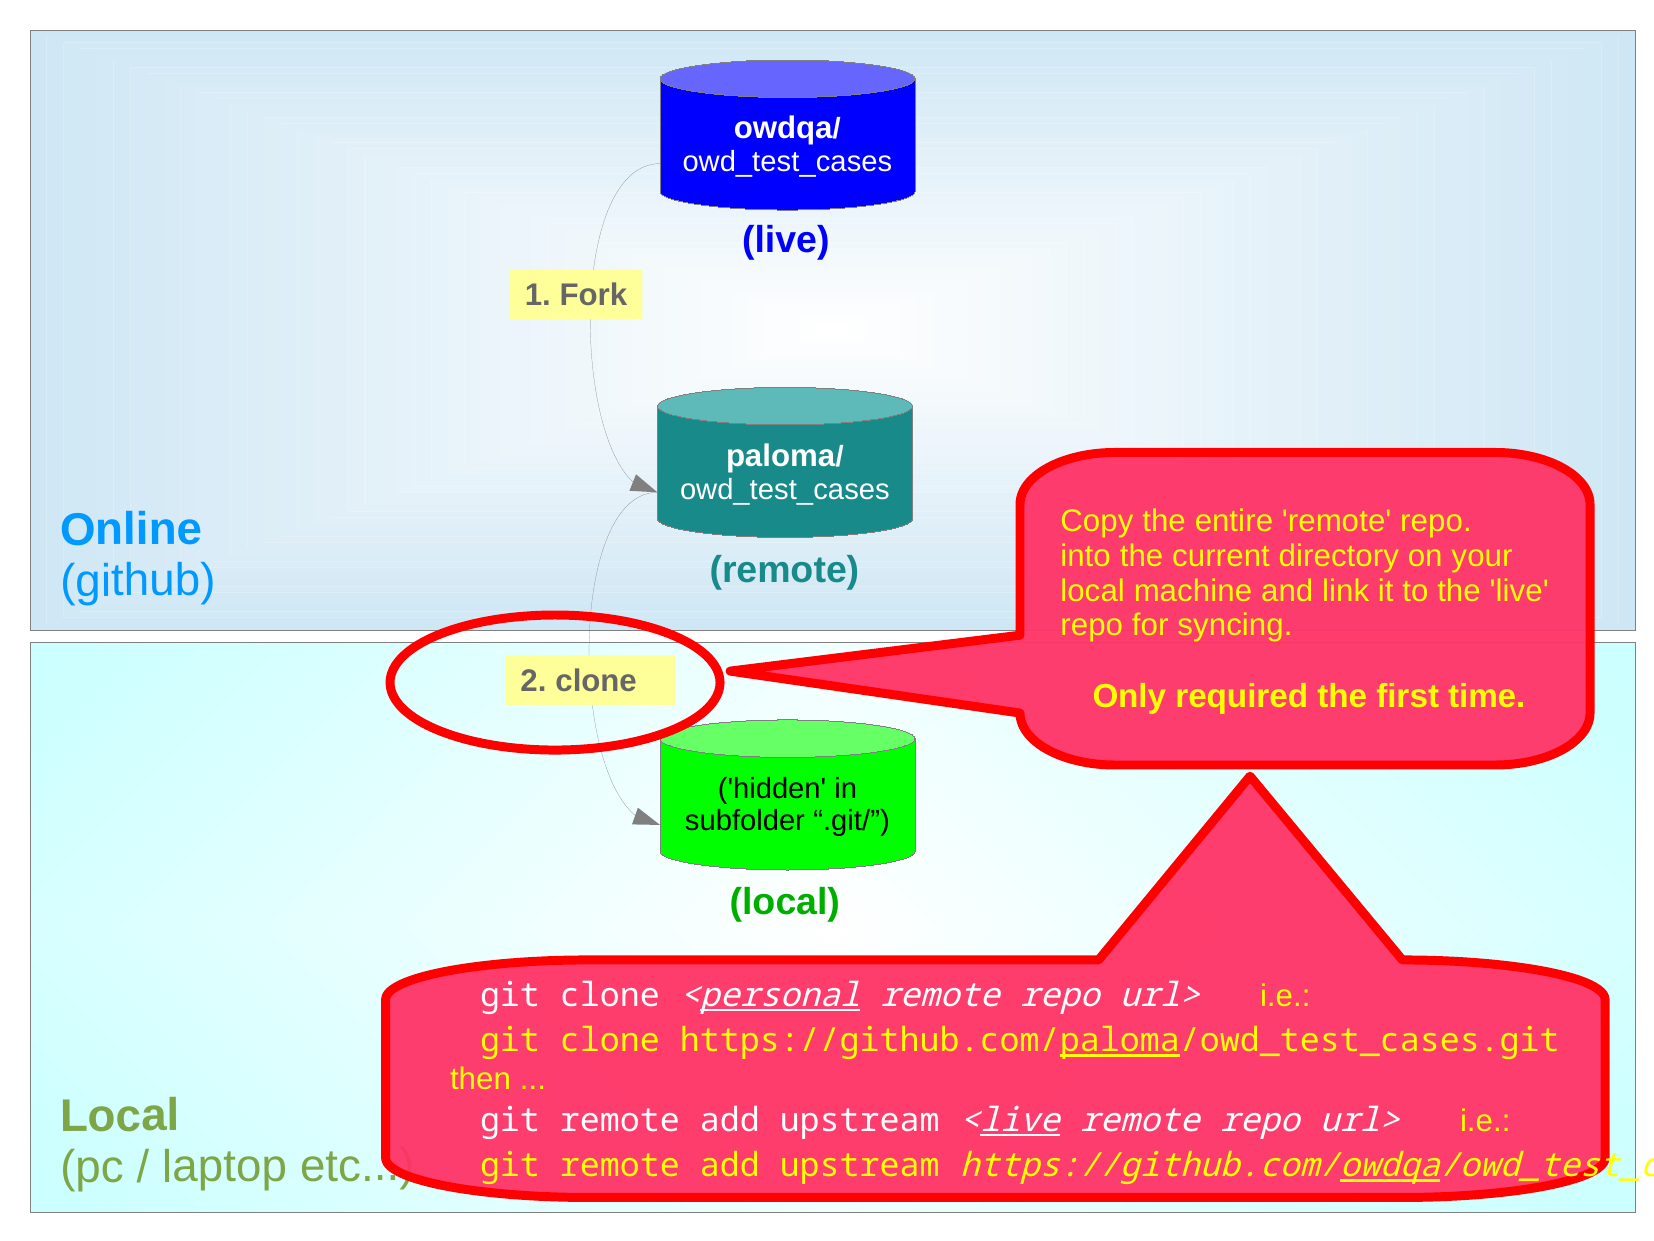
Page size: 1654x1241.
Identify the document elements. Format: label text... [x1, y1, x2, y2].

text_box [590, 622, 642, 631]
text_box (remote) [694, 540, 875, 598]
text_box [590, 642, 715, 742]
text_box Local (pc / laptop etc...) [45, 1080, 430, 1200]
text_box (live) [727, 210, 845, 268]
text_box 1. Fork [510, 269, 643, 320]
text_box [395, 642, 598, 745]
text_box git clone <personal remote repo url> i.e.: git clone https://github.com/paloma/owd_test_cases.git then ... git remote add upstream <live remote repo url> i.e.: git remote add upstream https://github.com/owdqa/owd_test_cases.git [385, 776, 1606, 1198]
text_box (local) [714, 873, 856, 930]
text_box Online (github) [45, 495, 231, 614]
text_box paloma/ owd_test_cases [657, 408, 913, 538]
text_box [602, 740, 660, 824]
text_box 2. clone [505, 655, 676, 705]
text_box ('hidden' in subfolder “.git/”) [660, 739, 916, 871]
text_box Copy the entire 'remote' repo. into the current directory on your local machine and link it to the 'live' repo for syncing. Only required the first time. [730, 452, 1591, 766]
text_box [468, 620, 589, 631]
text_box [30, 30, 1636, 631]
text_box owdqa/ owd_test_cases [660, 79, 916, 210]
text_box [30, 642, 1636, 1213]
